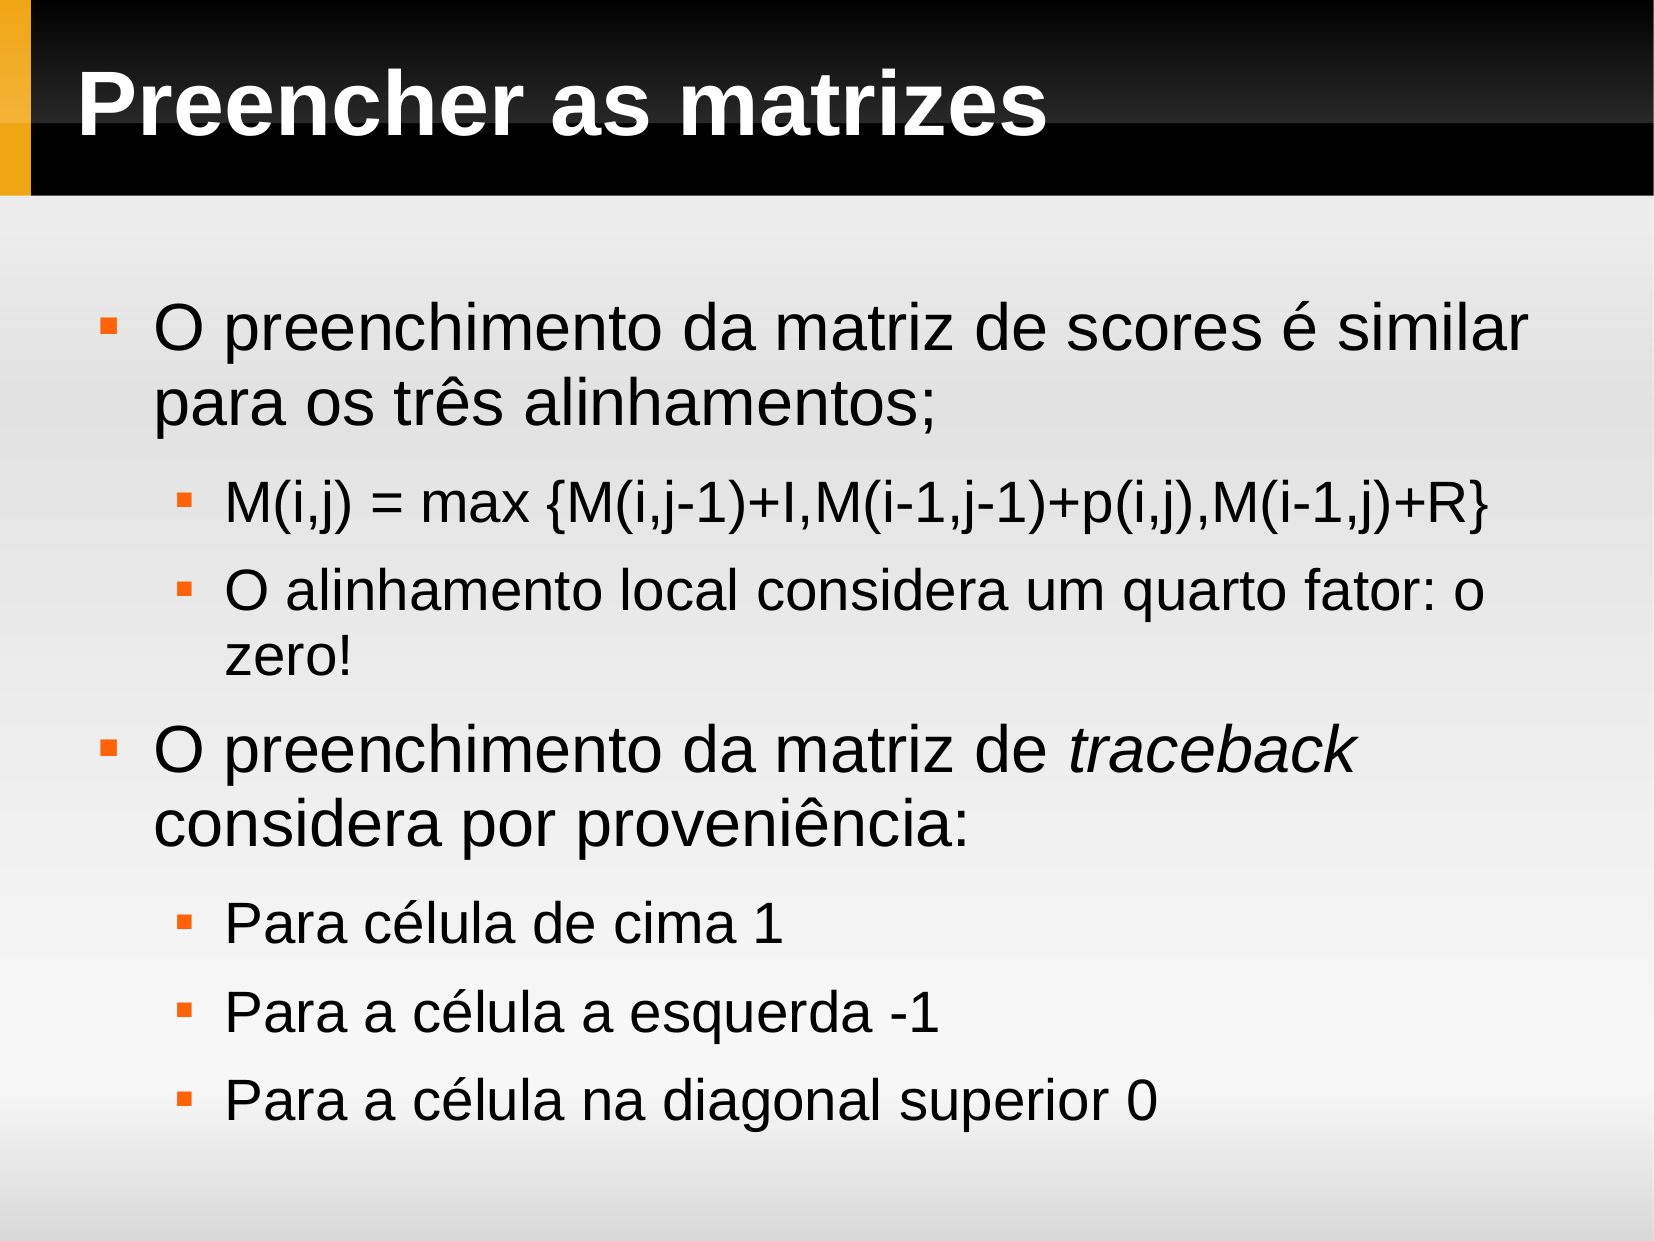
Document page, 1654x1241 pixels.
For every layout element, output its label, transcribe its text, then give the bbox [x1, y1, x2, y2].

list O preenchimento da matriz de scores é similar para os três alinhamentos; M(i,j) = max {M(i,j-1)+I,M(i-1,j-1)+p(i,j),M(i-1,j)+R} O alinhamento local considera um quarto fator: o zero! O preenchimento da matriz de traceback considera por proveniência: Para célula de cima 1 Para a célula a esquerda -1 Para a célula na diagonal superior 0 [82, 290, 1571, 1231]
title Preencher as matrizes [76, 7, 1565, 200]
picture [0, 0, 1654, 1241]
